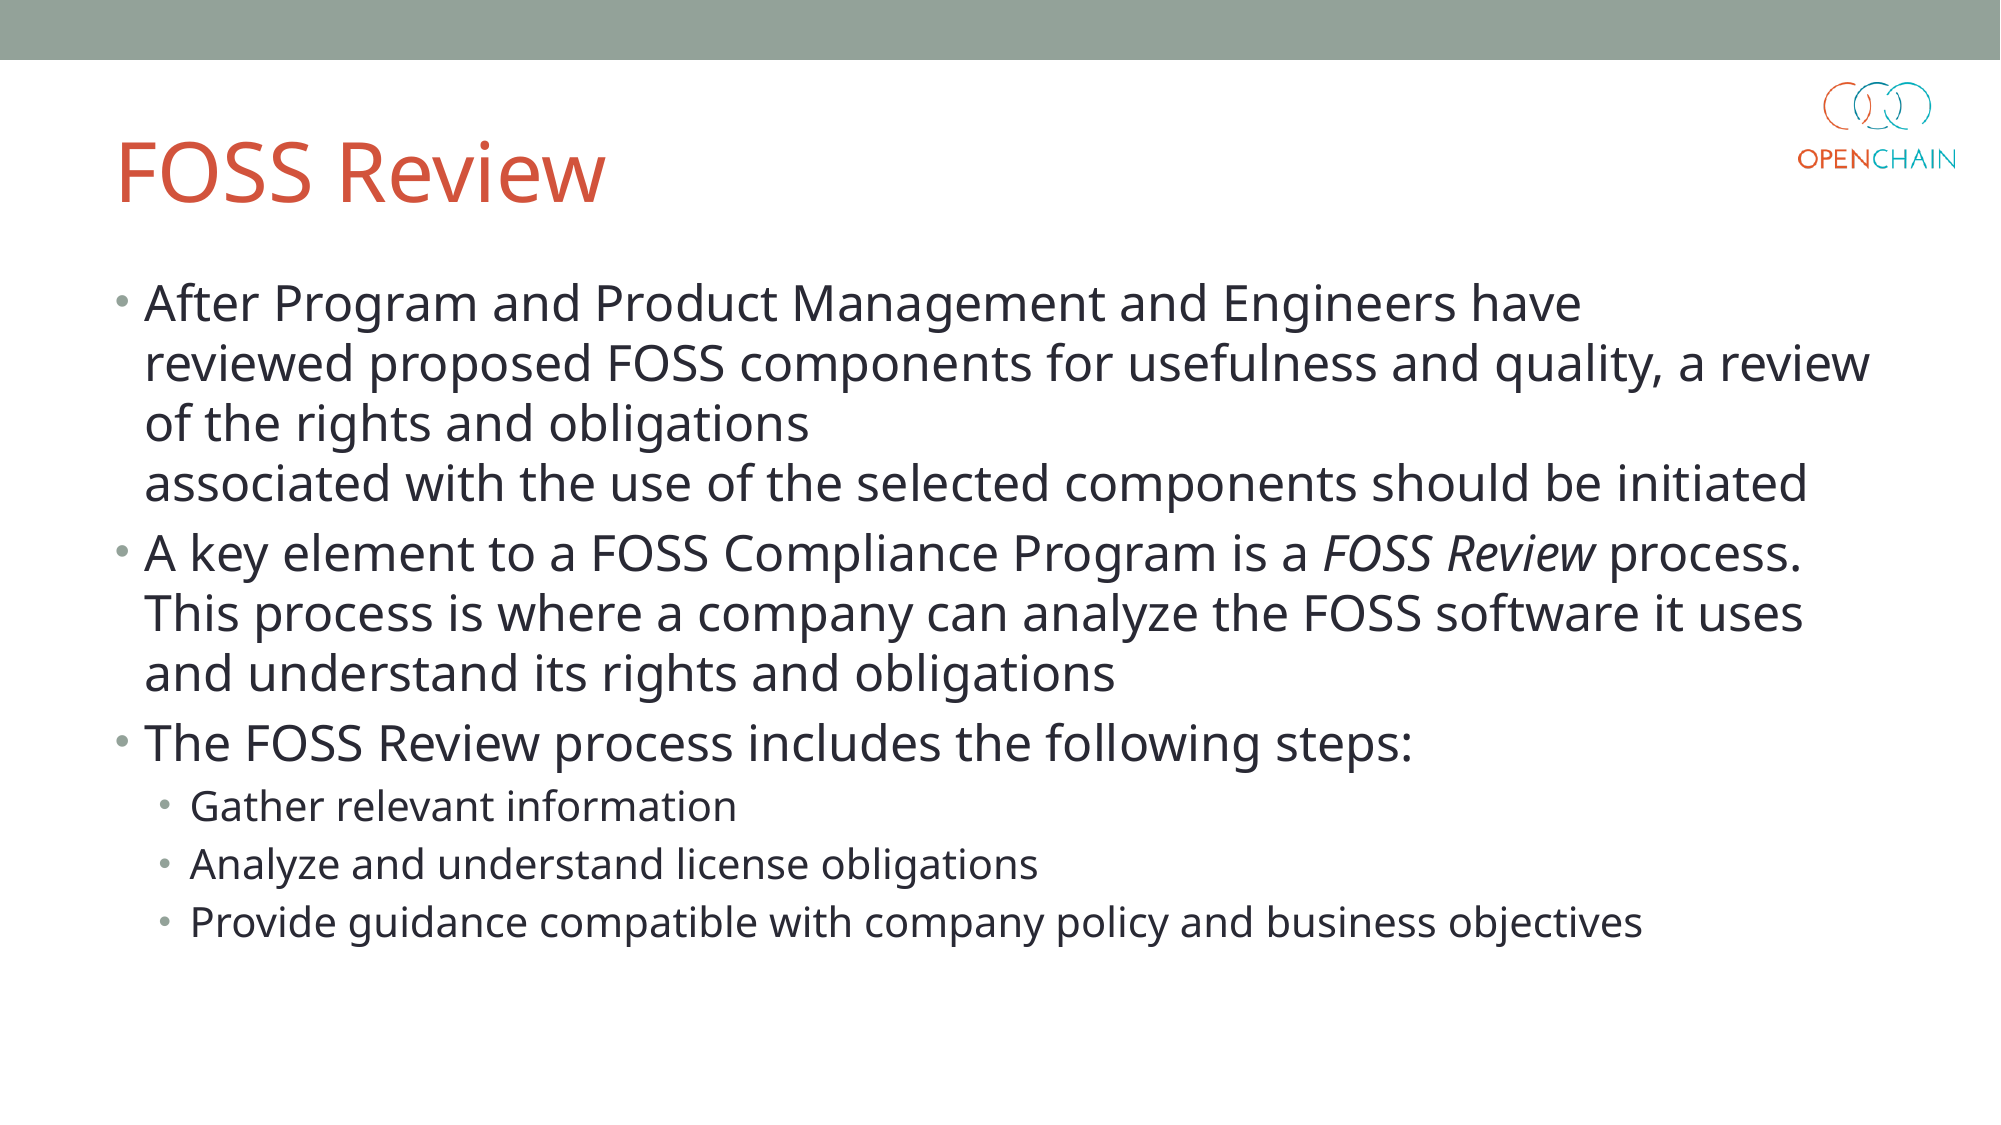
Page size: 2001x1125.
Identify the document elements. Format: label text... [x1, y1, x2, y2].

picture [1798, 82, 1955, 169]
text_box FOSS Review [99, 87, 1900, 250]
text_box After Program and Product Management and Engineers have reviewed proposed FOSS components for usefulness and quality, a review of the rights and obligations associated with the use of the selected components should be initiated A key element to a FOSS Compliance Program is a FOSS Review process. This process is where a company can analyze the FOSS software it uses and understand its rights and obligations The FOSS Review process includes the following steps: Gather relevant information Analyze and understand license obligations Provide guidance compatible with company policy and business objectives [99, 263, 1900, 1064]
